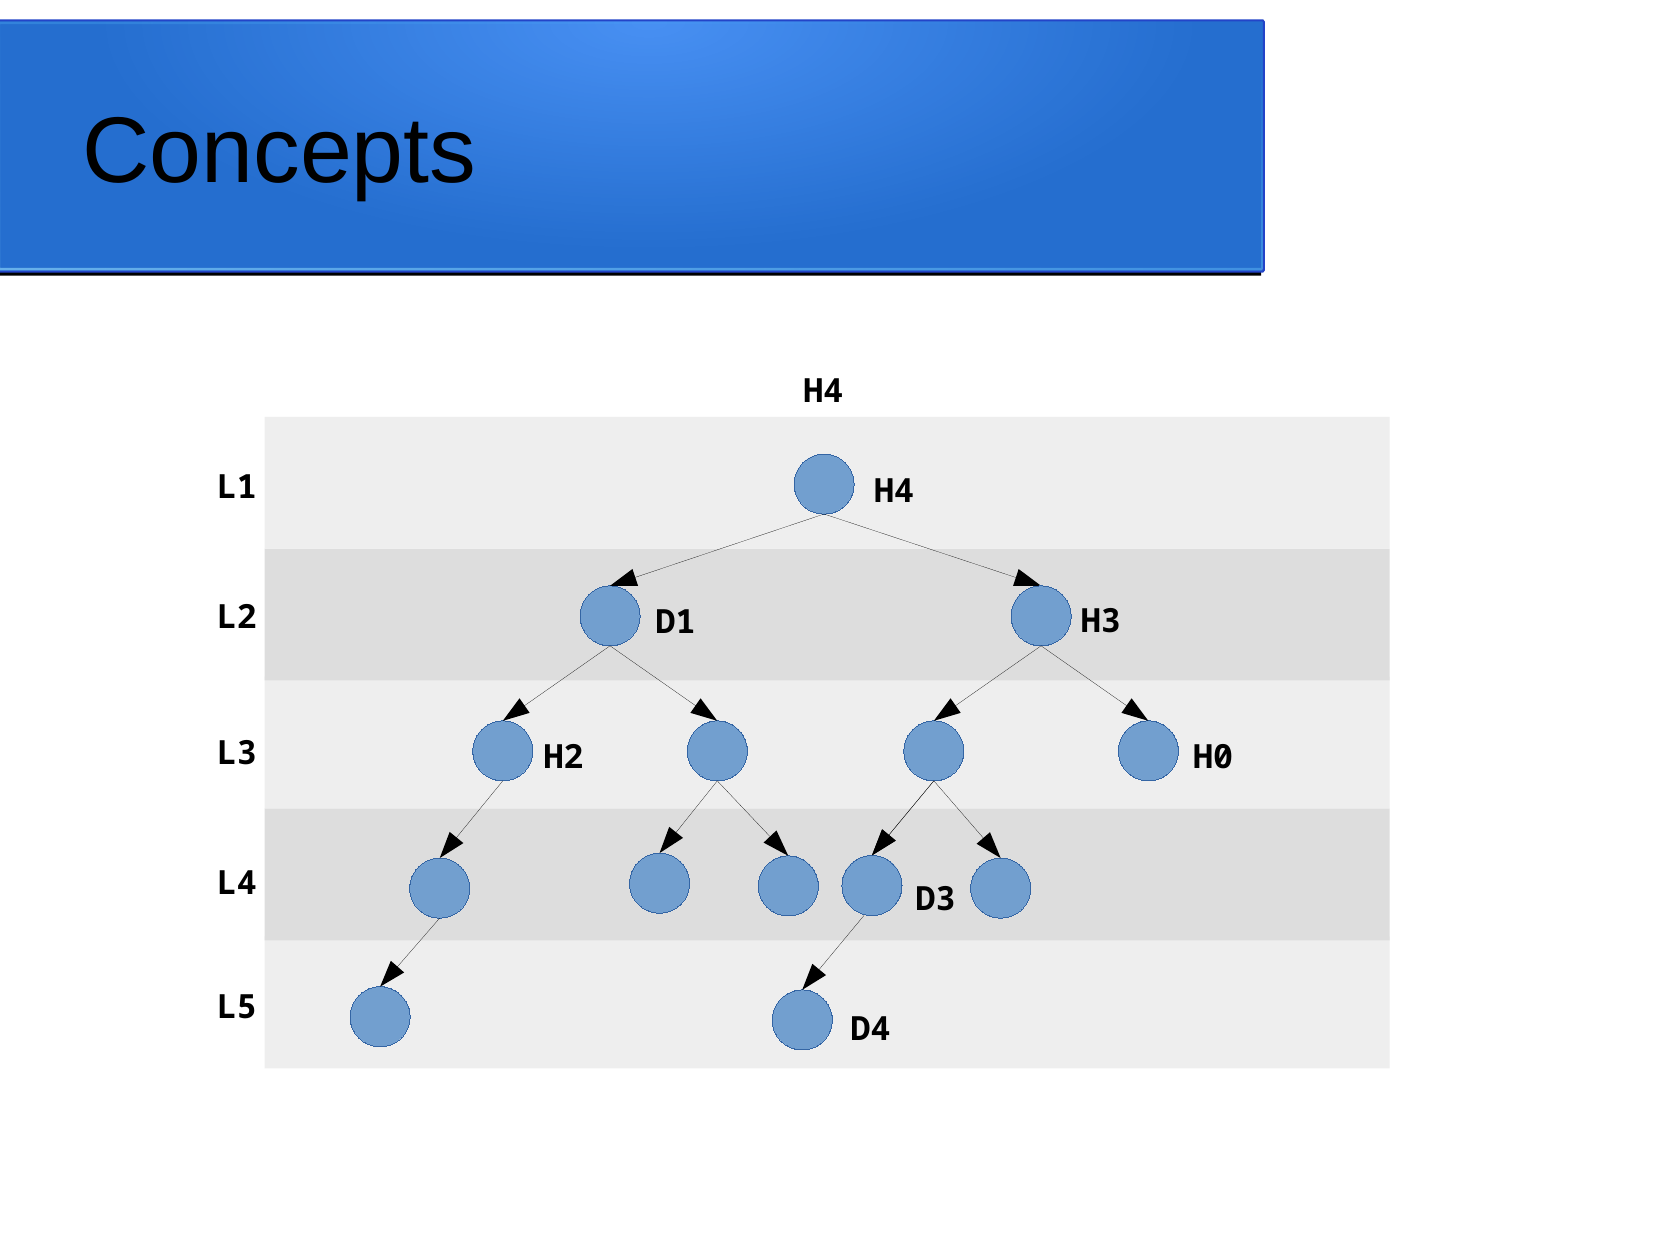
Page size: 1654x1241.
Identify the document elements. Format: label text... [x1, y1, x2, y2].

text_box H4 [859, 460, 936, 514]
text_box D1 [640, 590, 718, 644]
text_box [264, 416, 1390, 1069]
text_box H3 [1066, 589, 1143, 644]
text_box L3 [202, 721, 279, 776]
text_box L5 [202, 975, 279, 1030]
text_box D3 [900, 867, 978, 922]
text_box H0 [1178, 725, 1255, 780]
text_box H2 [528, 725, 606, 780]
text_box H4 [788, 359, 865, 414]
text_box L4 [202, 851, 279, 906]
title Concepts [82, 47, 1235, 252]
text_box L1 [202, 455, 279, 510]
text_box D4 [835, 997, 913, 1052]
text_box L2 [202, 585, 279, 640]
